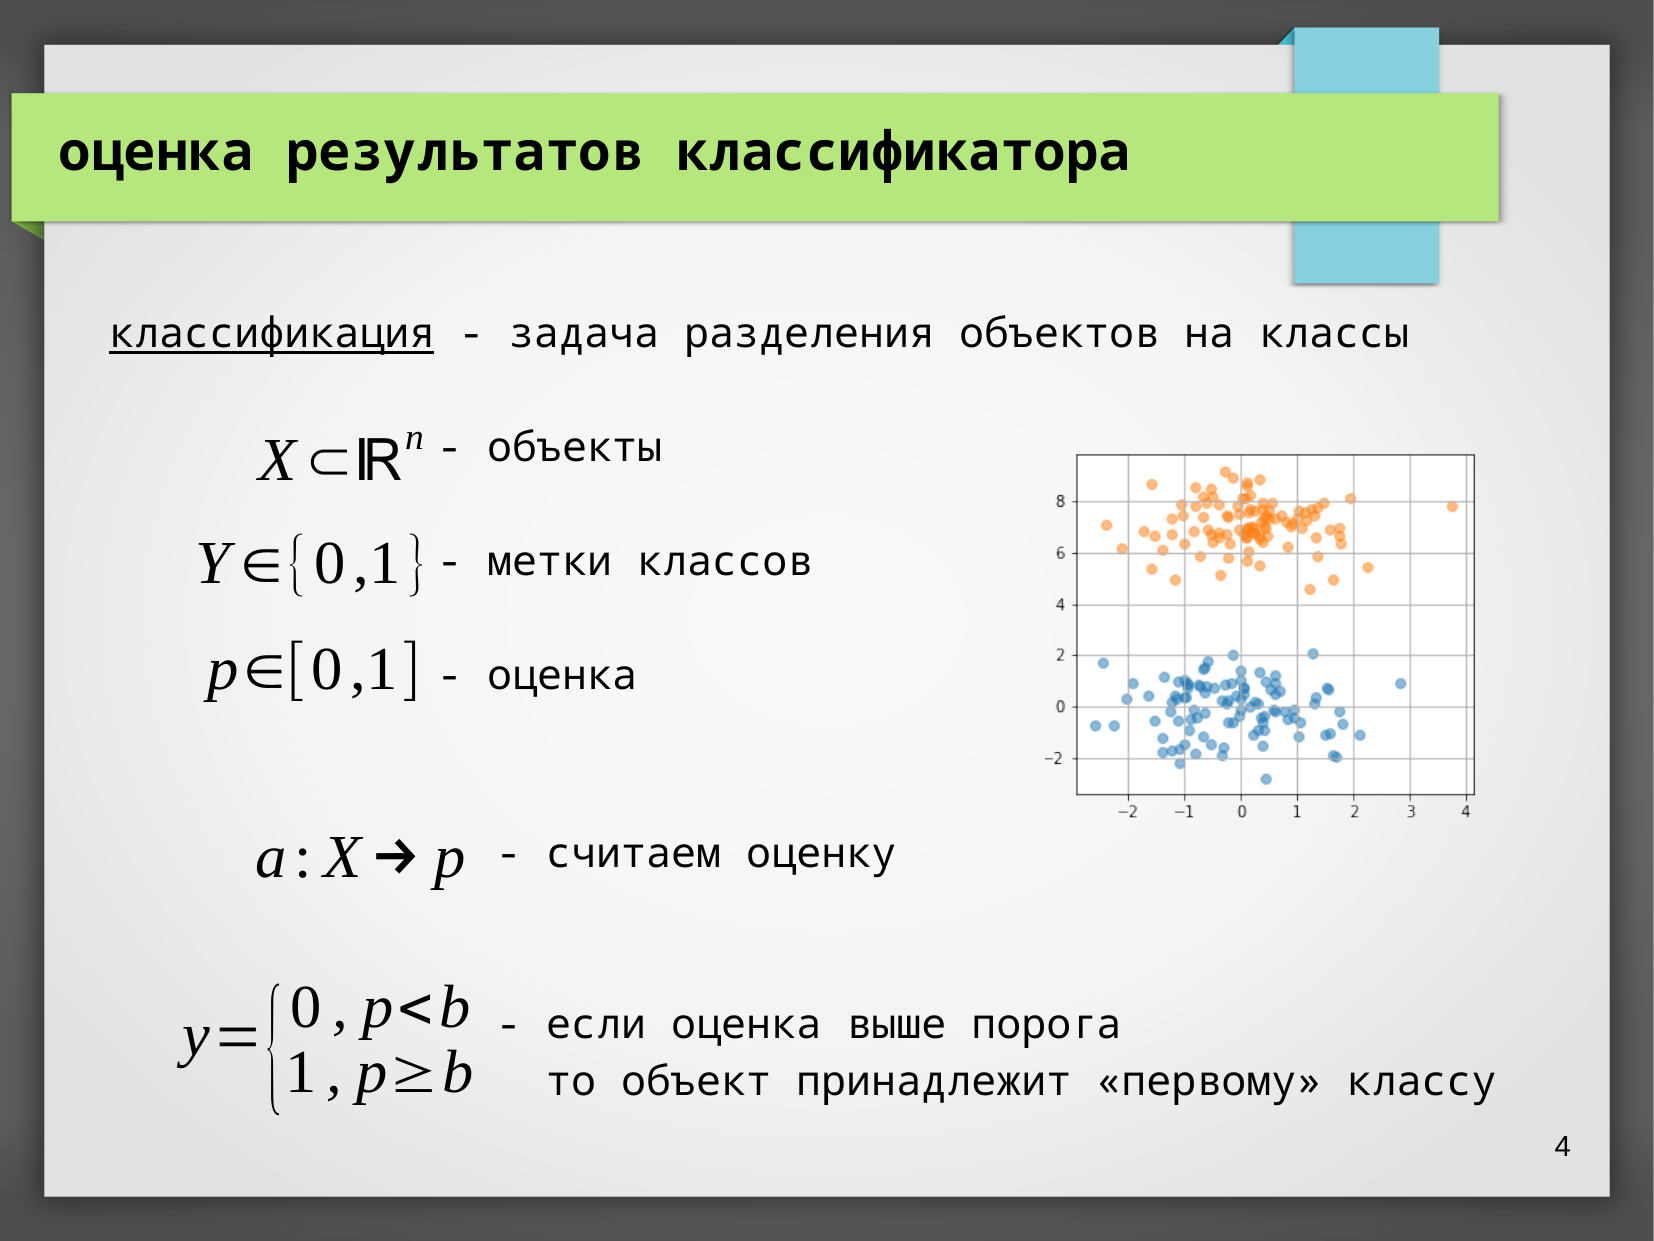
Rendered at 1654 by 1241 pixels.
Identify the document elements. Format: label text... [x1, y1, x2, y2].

text_box - считаем оценку - если оценка выше порога то объект принадлежит «первому» классу [496, 799, 1571, 1131]
chart [171, 980, 485, 1119]
chart [248, 425, 432, 501]
chart [193, 637, 426, 709]
chart [188, 531, 437, 604]
text_box классификация - задача разделения объектов на классы [94, 295, 1441, 366]
picture [0, 0, 1654, 1241]
chart [247, 836, 473, 898]
title оценка результатов классификатора [59, 109, 1217, 190]
subtitle - объекты - метки классов - оценка [437, 421, 875, 698]
